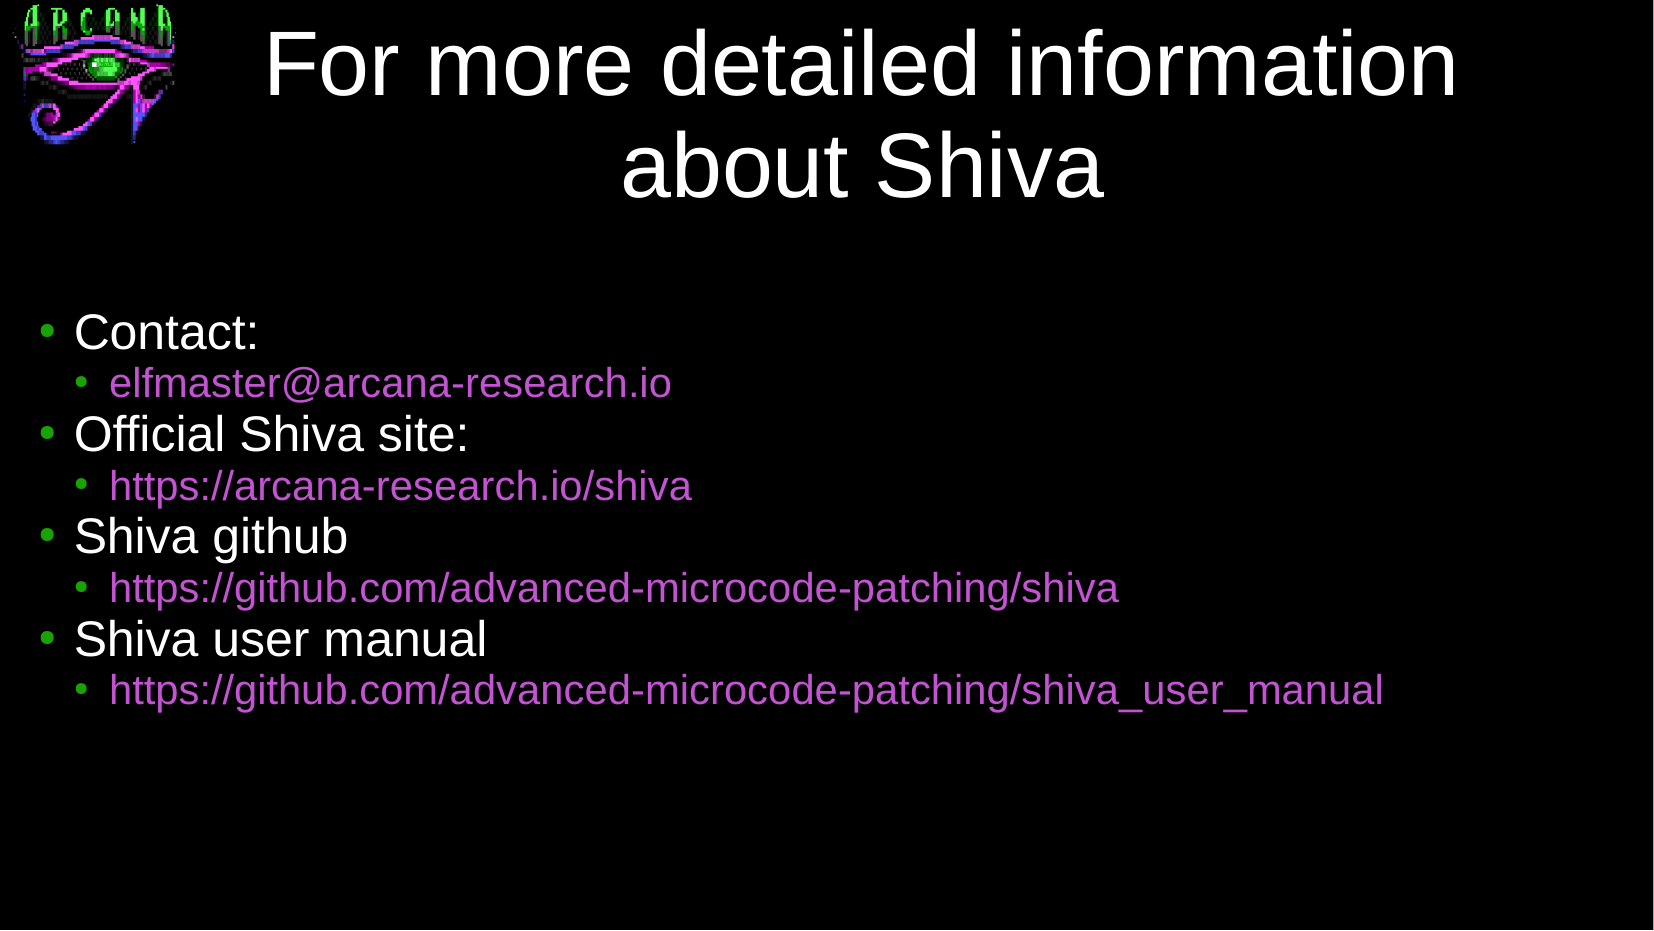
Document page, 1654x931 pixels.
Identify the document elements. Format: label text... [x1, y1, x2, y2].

picture [5, 1, 188, 151]
text_box Contact: elfmaster@arcana-research.io Official Shiva site: https://arcana-research.io/shiva Shiva github https://github.com/advanced-microcode-patching/shiva Shiva user manual https://github.com/advanced-microcode-patching/shiva_user_manual [23, 241, 1654, 763]
title For more detailed information about Shiva [183, 12, 1542, 218]
